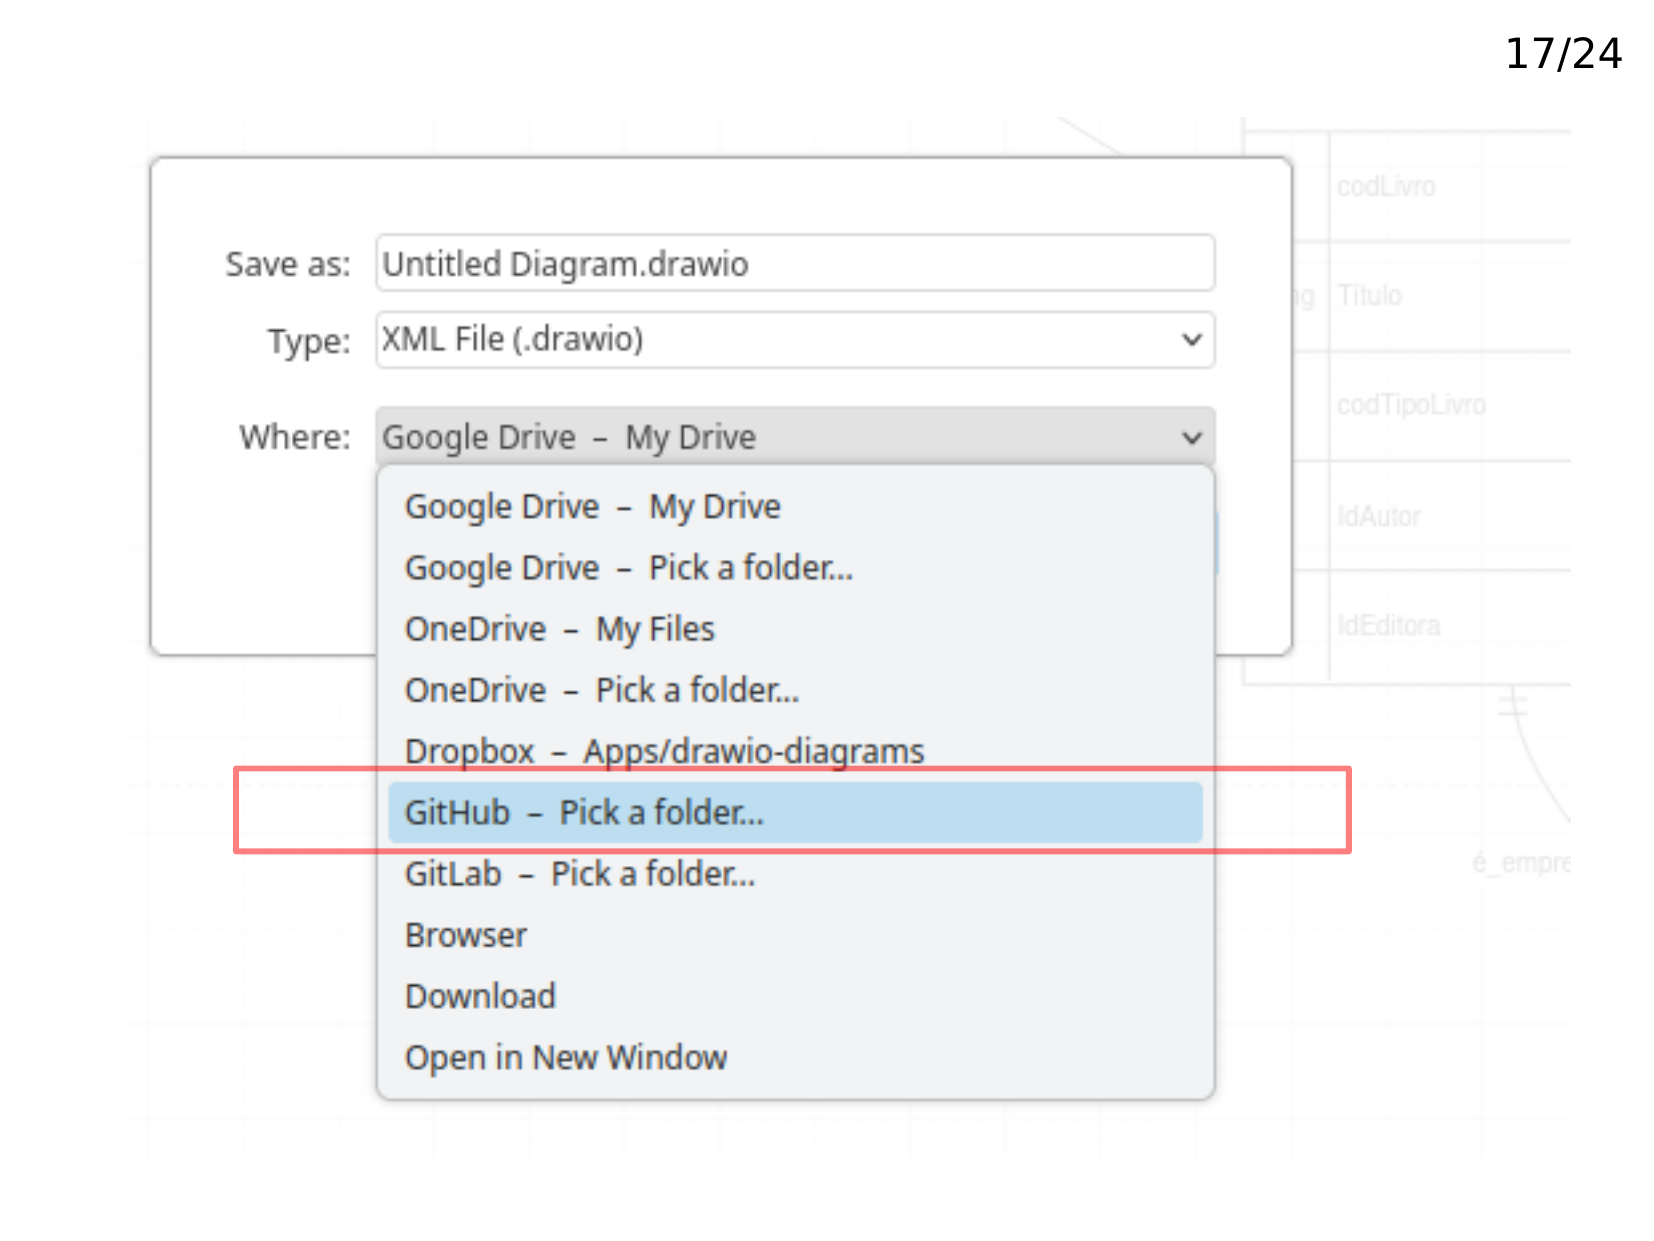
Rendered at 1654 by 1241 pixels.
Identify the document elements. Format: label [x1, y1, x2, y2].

picture [126, 117, 1571, 1158]
